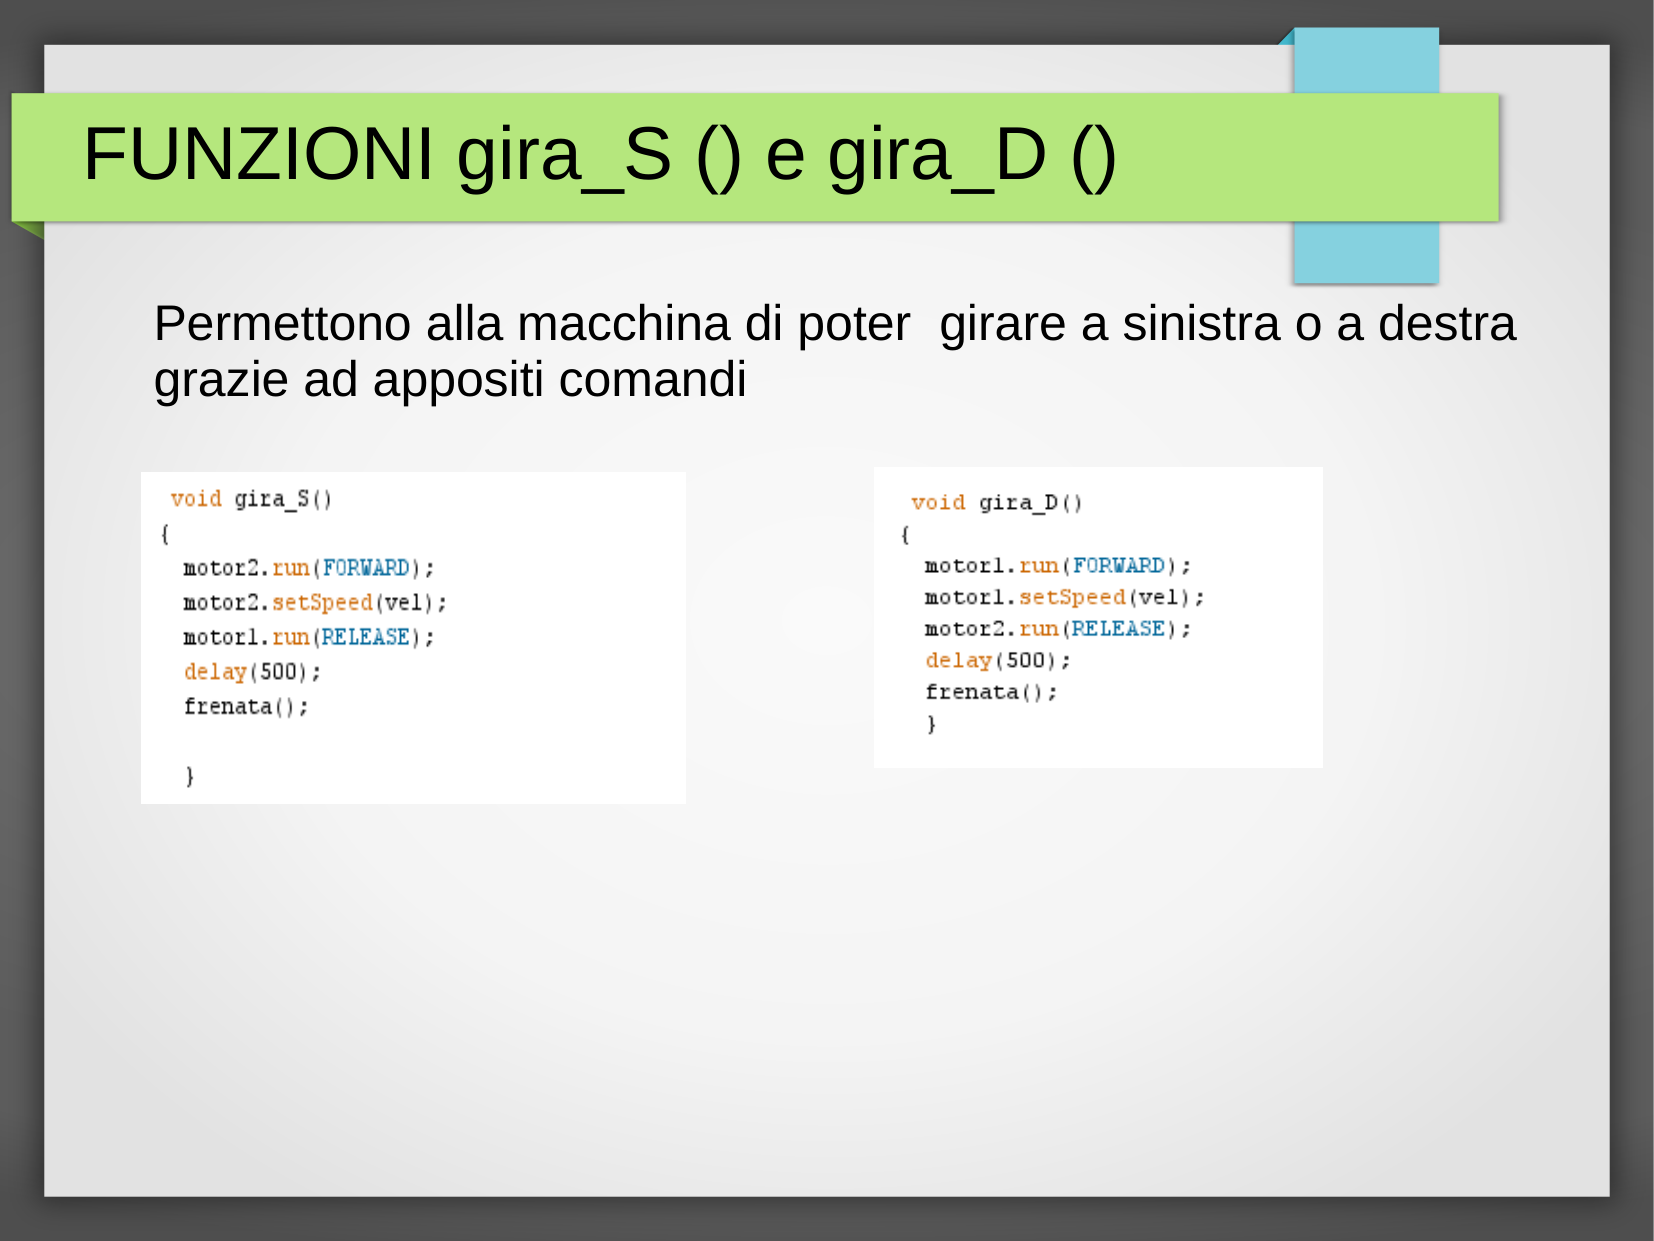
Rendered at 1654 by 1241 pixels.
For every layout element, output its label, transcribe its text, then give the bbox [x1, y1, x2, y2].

list Permettono alla macchina di poter girare a sinistra o a destra grazie ad appositi comandi [82, 295, 1571, 1015]
title FUNZIONI gira_S () e gira_D () [82, 94, 1264, 213]
picture [0, 0, 1654, 1241]
